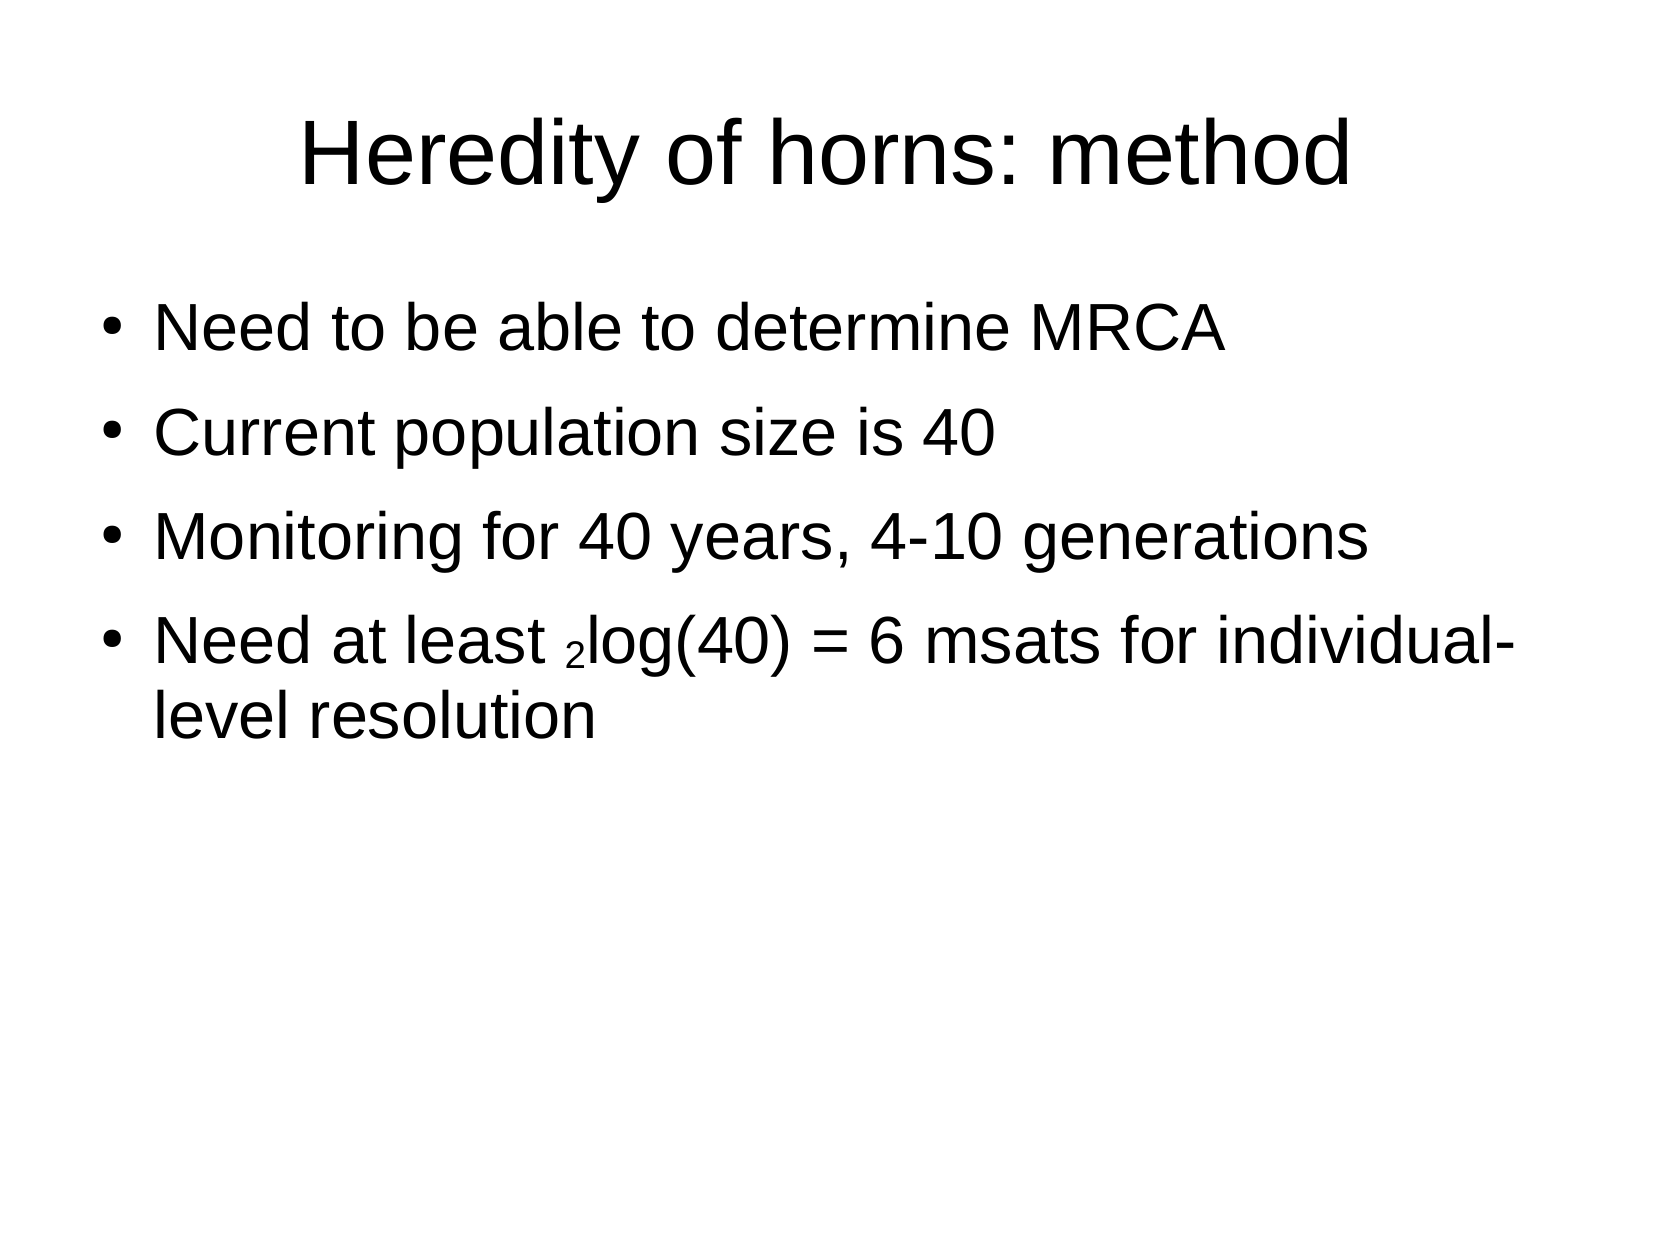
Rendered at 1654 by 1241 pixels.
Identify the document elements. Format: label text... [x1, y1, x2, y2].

title Heredity of horns: method [82, 49, 1571, 257]
list Need to be able to determine MRCA Current population size is 40 Monitoring for 40 years, 4-10 generations Need at least 2log(40) = 6 msats for individual-level resolution [82, 290, 1571, 1010]
